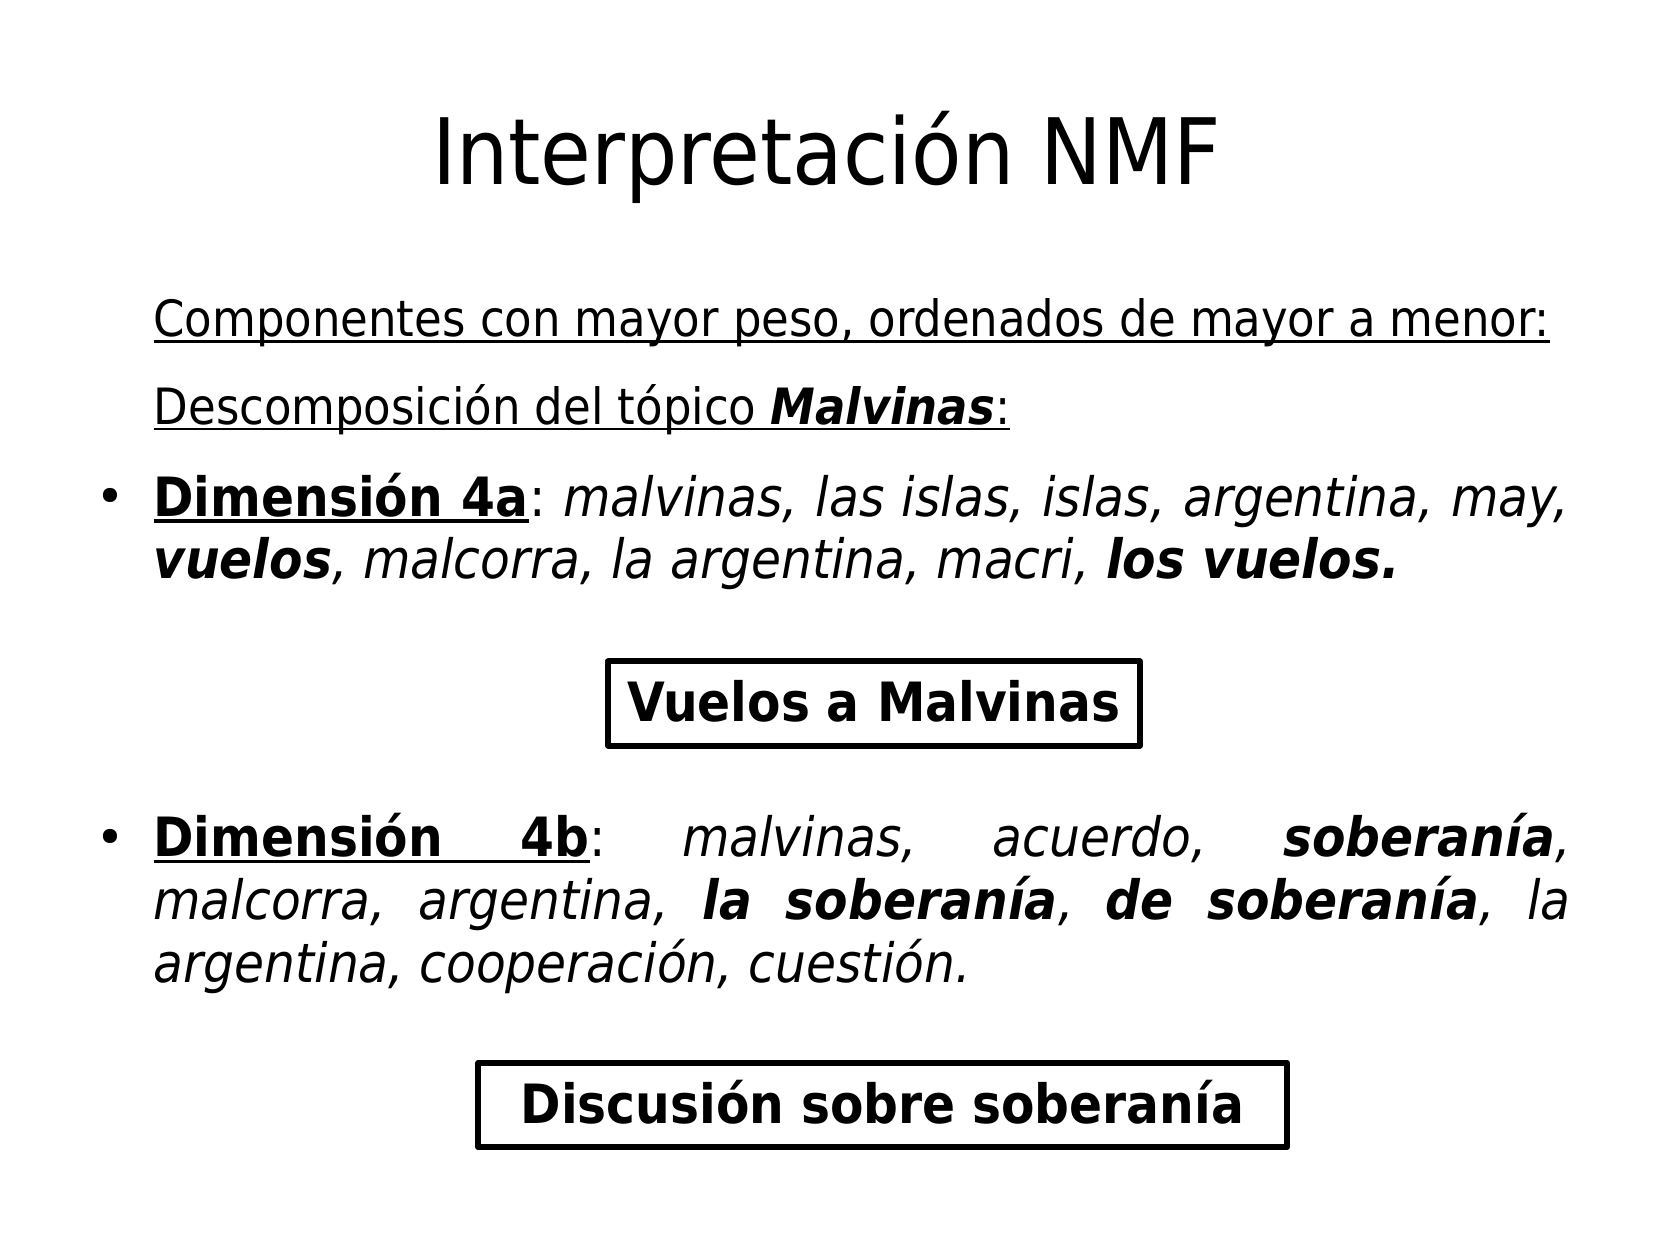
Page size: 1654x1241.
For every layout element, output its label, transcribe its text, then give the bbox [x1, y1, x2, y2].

title Interpretación NMF [82, 49, 1571, 257]
text_box Discusión sobre soberanía [478, 1062, 1288, 1148]
list Componentes con mayor peso, ordenados de mayor a menor: Descomposición del tópico Malvinas: Dimensión 4a: malvinas, las islas, islas, argentina, may, vuelos, malcorra, la argentina, macri, los vuelos. Dimensión 4b: malvinas, acuerdo, soberanía, malcorra, argentina, la soberanía, de soberanía, la argentina, cooperación, cuestión. [82, 290, 1571, 1205]
text_box Vuelos a Malvinas [608, 661, 1140, 746]
